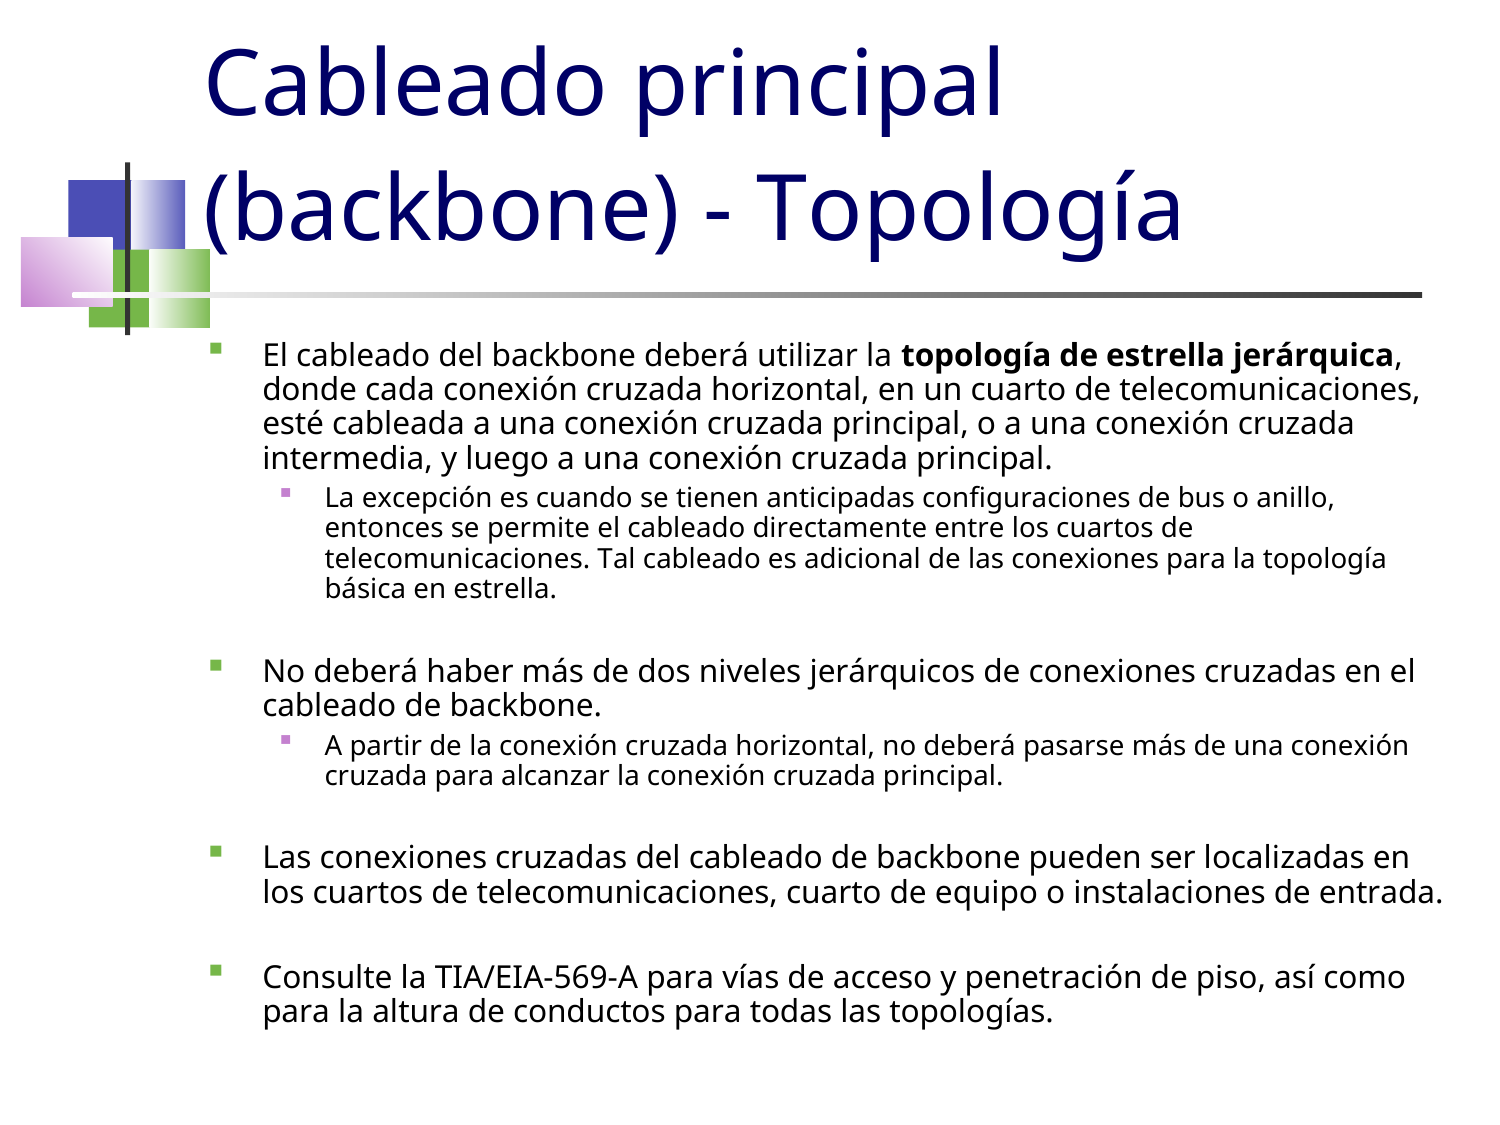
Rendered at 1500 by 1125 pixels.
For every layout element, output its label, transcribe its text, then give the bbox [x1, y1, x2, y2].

list El cableado del backbone deberá utilizar la topología de estrella jerárquica, donde cada conexión cruzada horizontal, en un cuarto de telecomunicaciones, esté cableada a una conexión cruzada principal, o a una conexión cruzada intermedia, y luego a una conexión cruzada principal. La excepción es cuando se tienen anticipadas configuraciones de bus o anillo, entonces se permite el cableado directamente entre los cuartos de telecomunicaciones. Tal cableado es adicional de las conexiones para la topología básica en estrella. No deberá haber más de dos niveles jerárquicos de conexiones cruzadas en el cableado de backbone. A partir de la conexión cruzada horizontal, no deberá pasarse más de una conexión cruzada para alcanzar la conexión cruzada principal. Las conexiones cruzadas del cableado de backbone pueden ser localizadas en los cuartos de telecomunicaciones, cuarto de equipo o instalaciones de entrada. Consulte la TIA/EIA-569-A para vías de acceso y penetración de piso, así como para la altura de conductos para todas las topologías. [193, 331, 1469, 1047]
title Cableado principal (backbone) - Topología [188, 35, 1468, 276]
